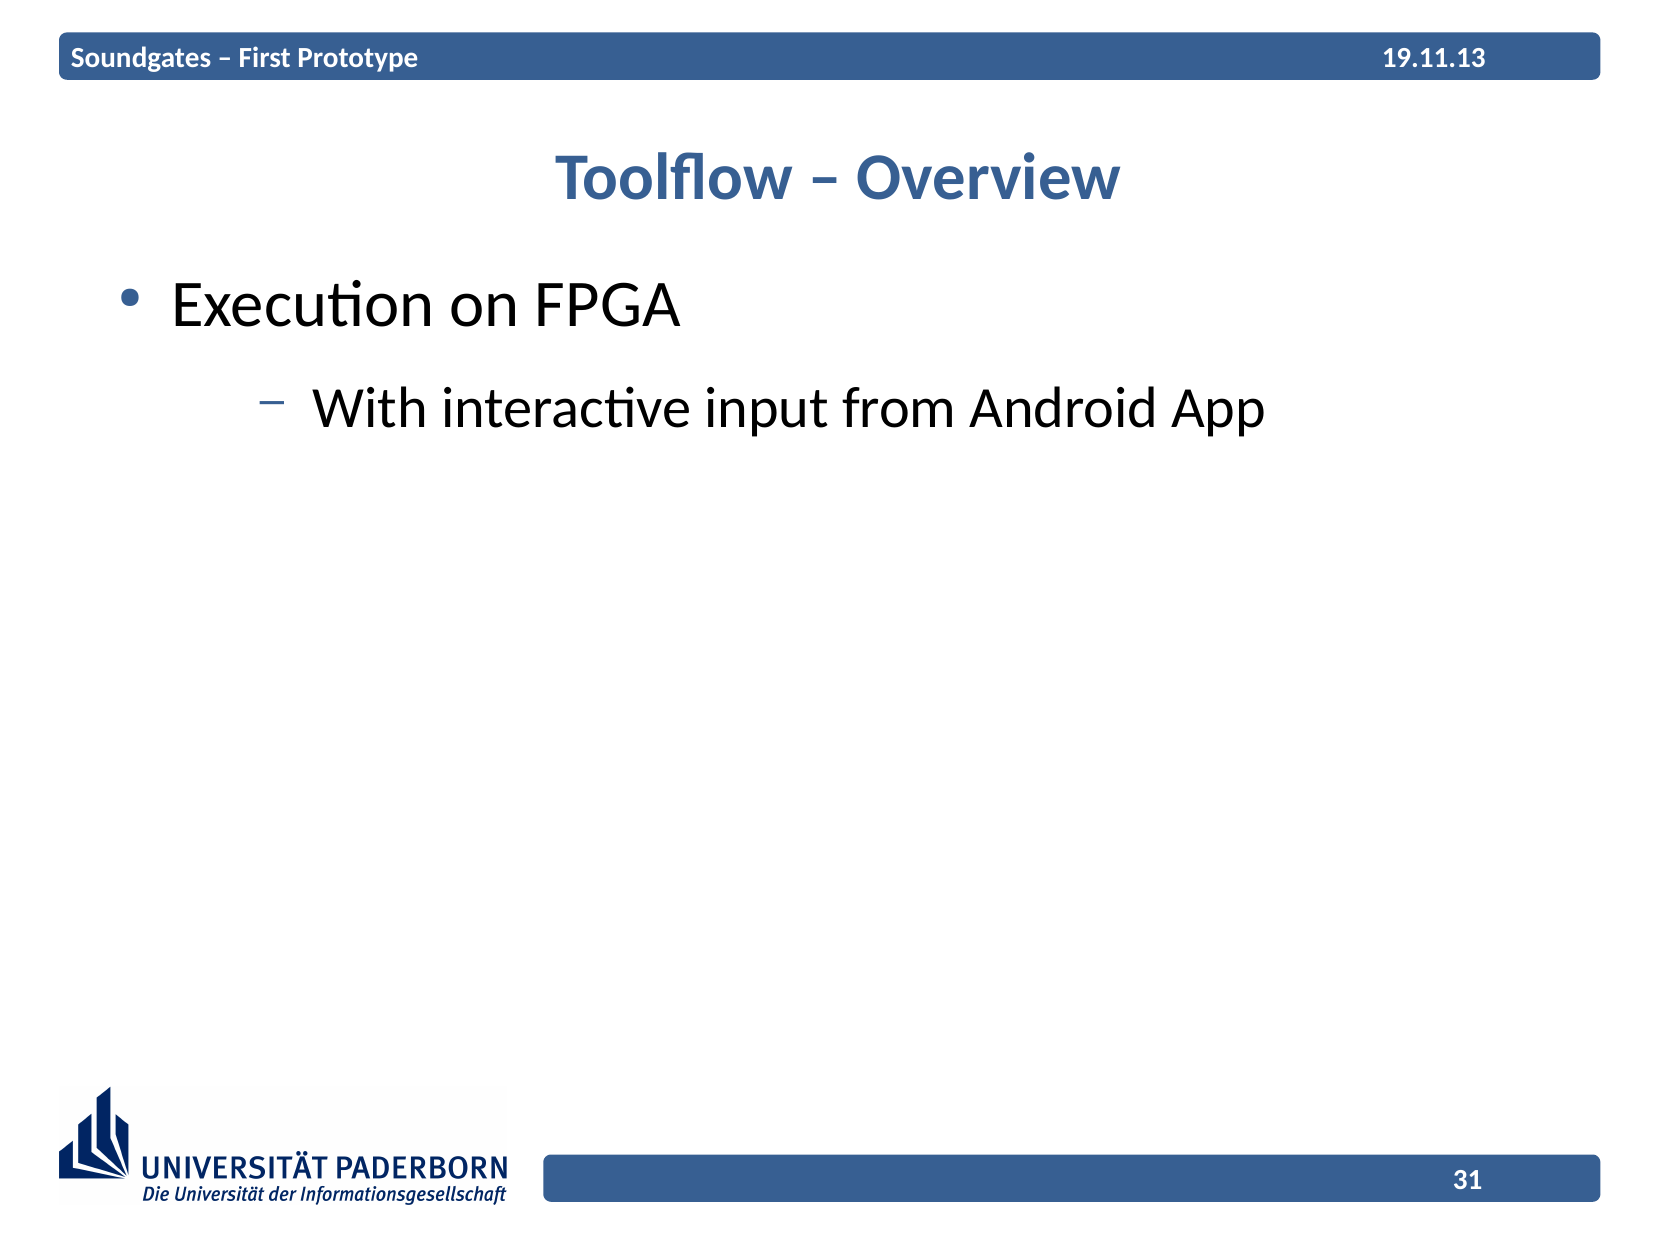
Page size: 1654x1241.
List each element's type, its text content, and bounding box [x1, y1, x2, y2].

picture [59, 1086, 507, 1205]
text_box Soundgates – First Prototype [70, 32, 1359, 80]
list Execution on FPGA With interactive input from Android App [82, 259, 1595, 1058]
title Toolflow – Overview [82, 121, 1595, 225]
text_box 19.11.13 [1381, 32, 1583, 80]
text_box <number> [1452, 1154, 1583, 1202]
